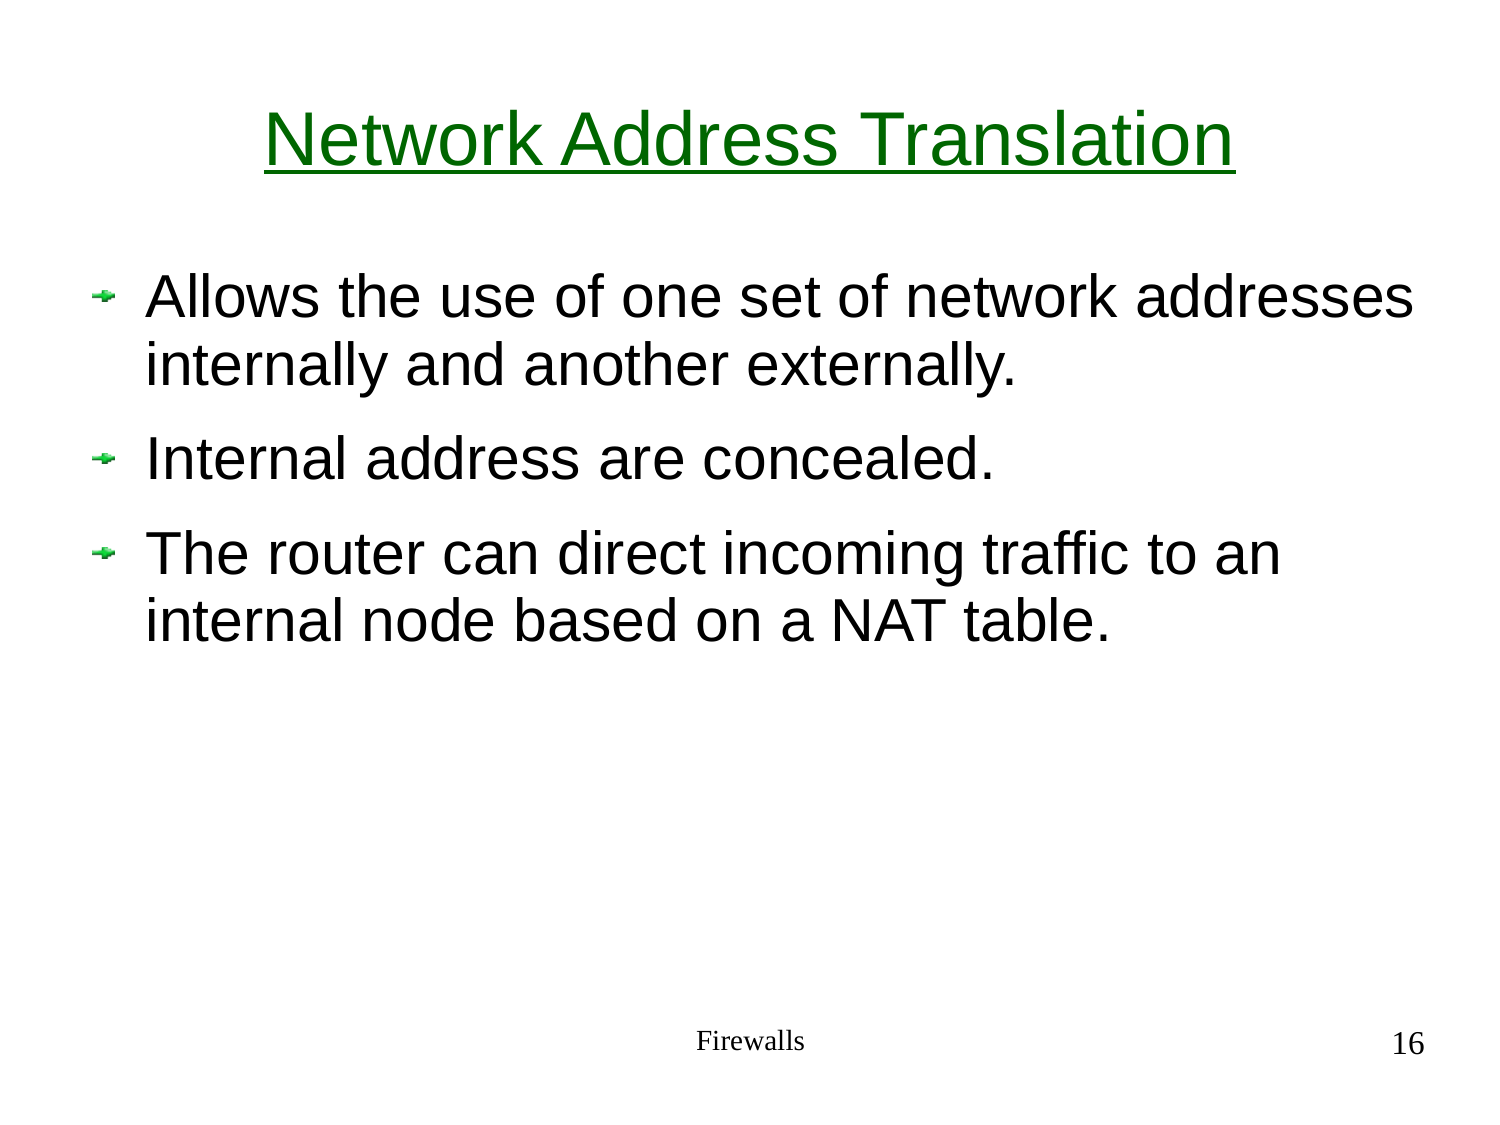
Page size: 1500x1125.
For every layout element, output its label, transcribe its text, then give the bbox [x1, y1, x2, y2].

title Network Address Translation [75, 45, 1425, 233]
list Allows the use of one set of network addresses internally and another externally. Internal address are concealed. The router can direct incoming traffic to an internal node based on a NAT table. [75, 262, 1425, 1006]
